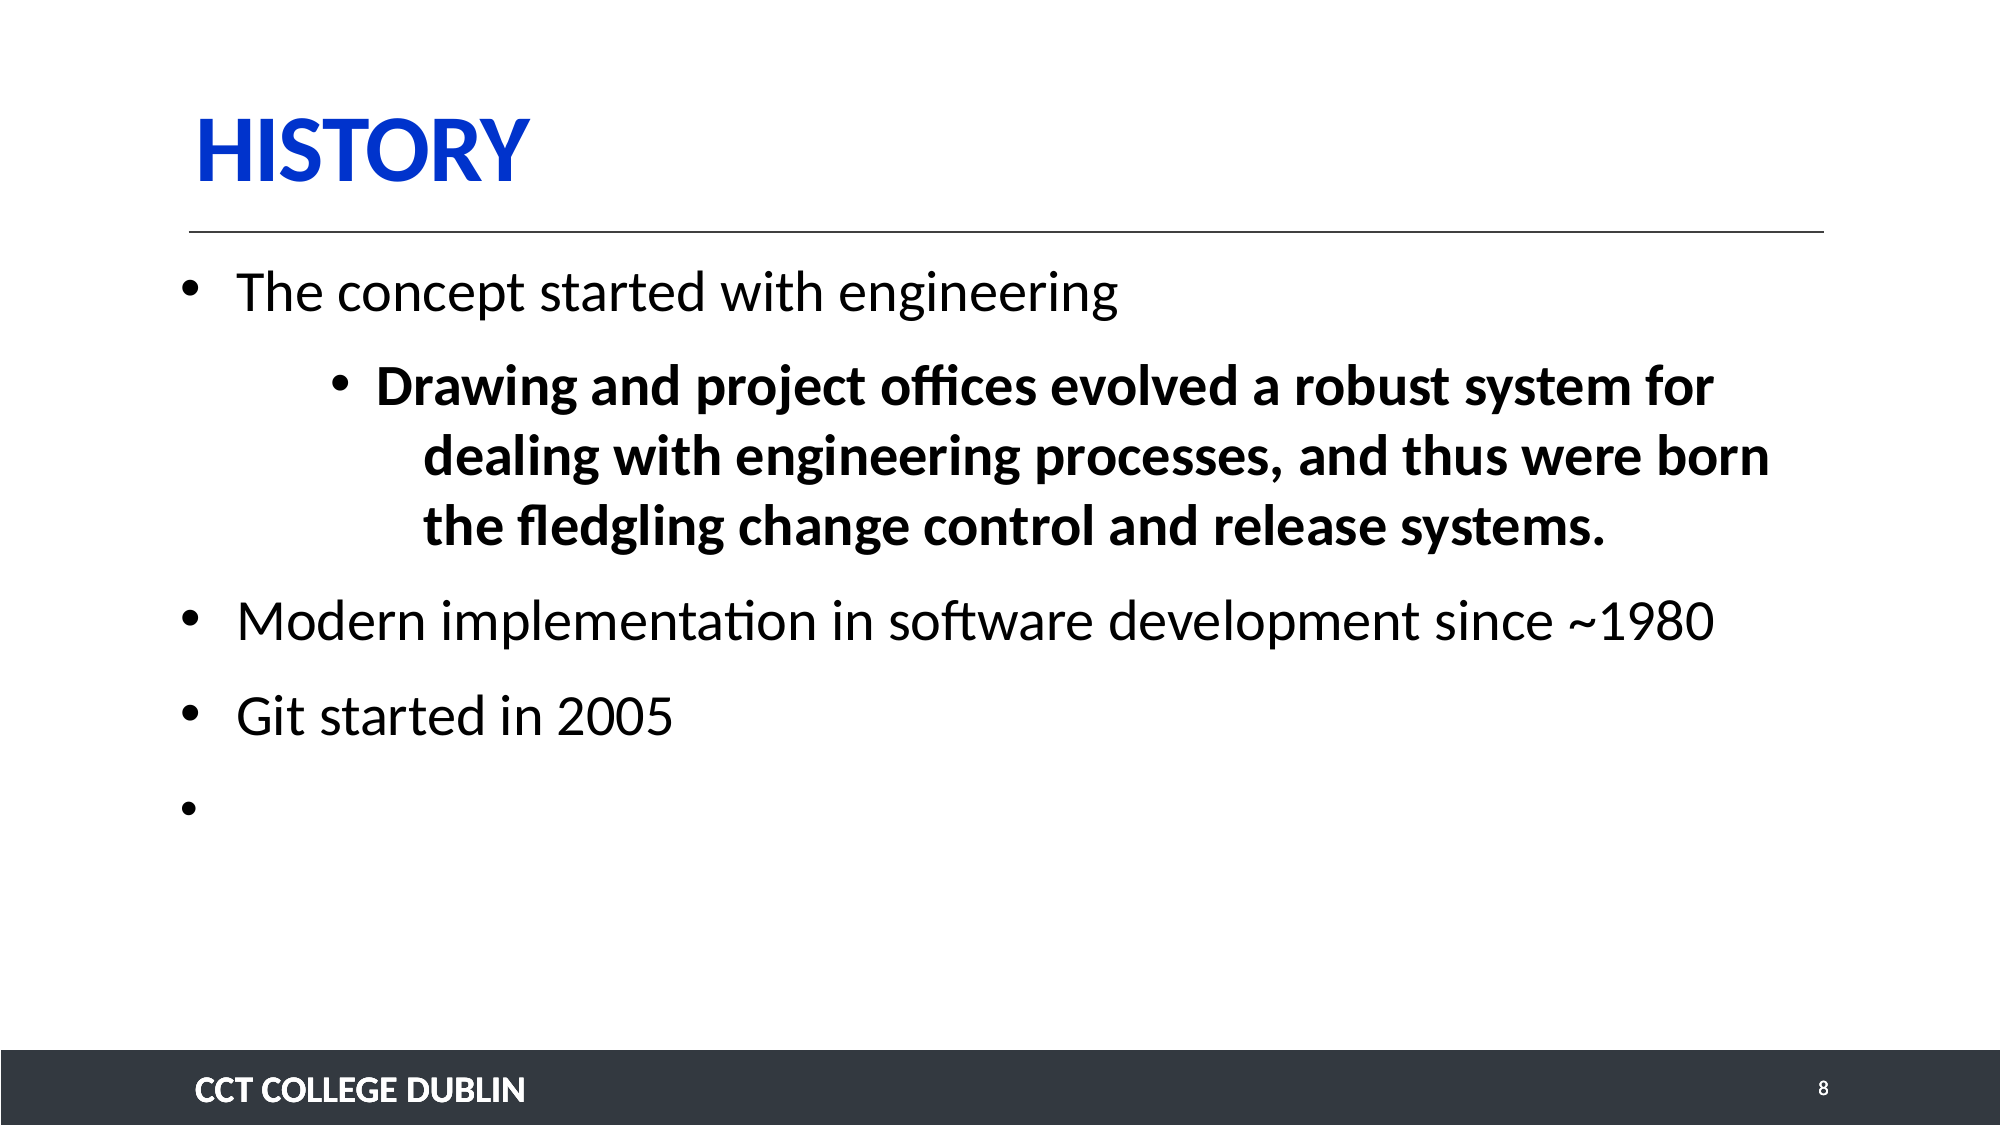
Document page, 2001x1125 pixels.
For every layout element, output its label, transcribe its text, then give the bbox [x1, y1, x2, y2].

text_box CCT COLLEGE DUBLIN [180, 1057, 1299, 1118]
text_box [1803, 1057, 1932, 1118]
list The concept started with engineering Drawing and project offices evolved a robust system for dealing with engineering processes, and thus were born the fledgling change control and release systems. Modern implementation in software development since ~1980 Git started in 2005 [180, 245, 1831, 1041]
title HISTORY [180, 7, 1831, 211]
